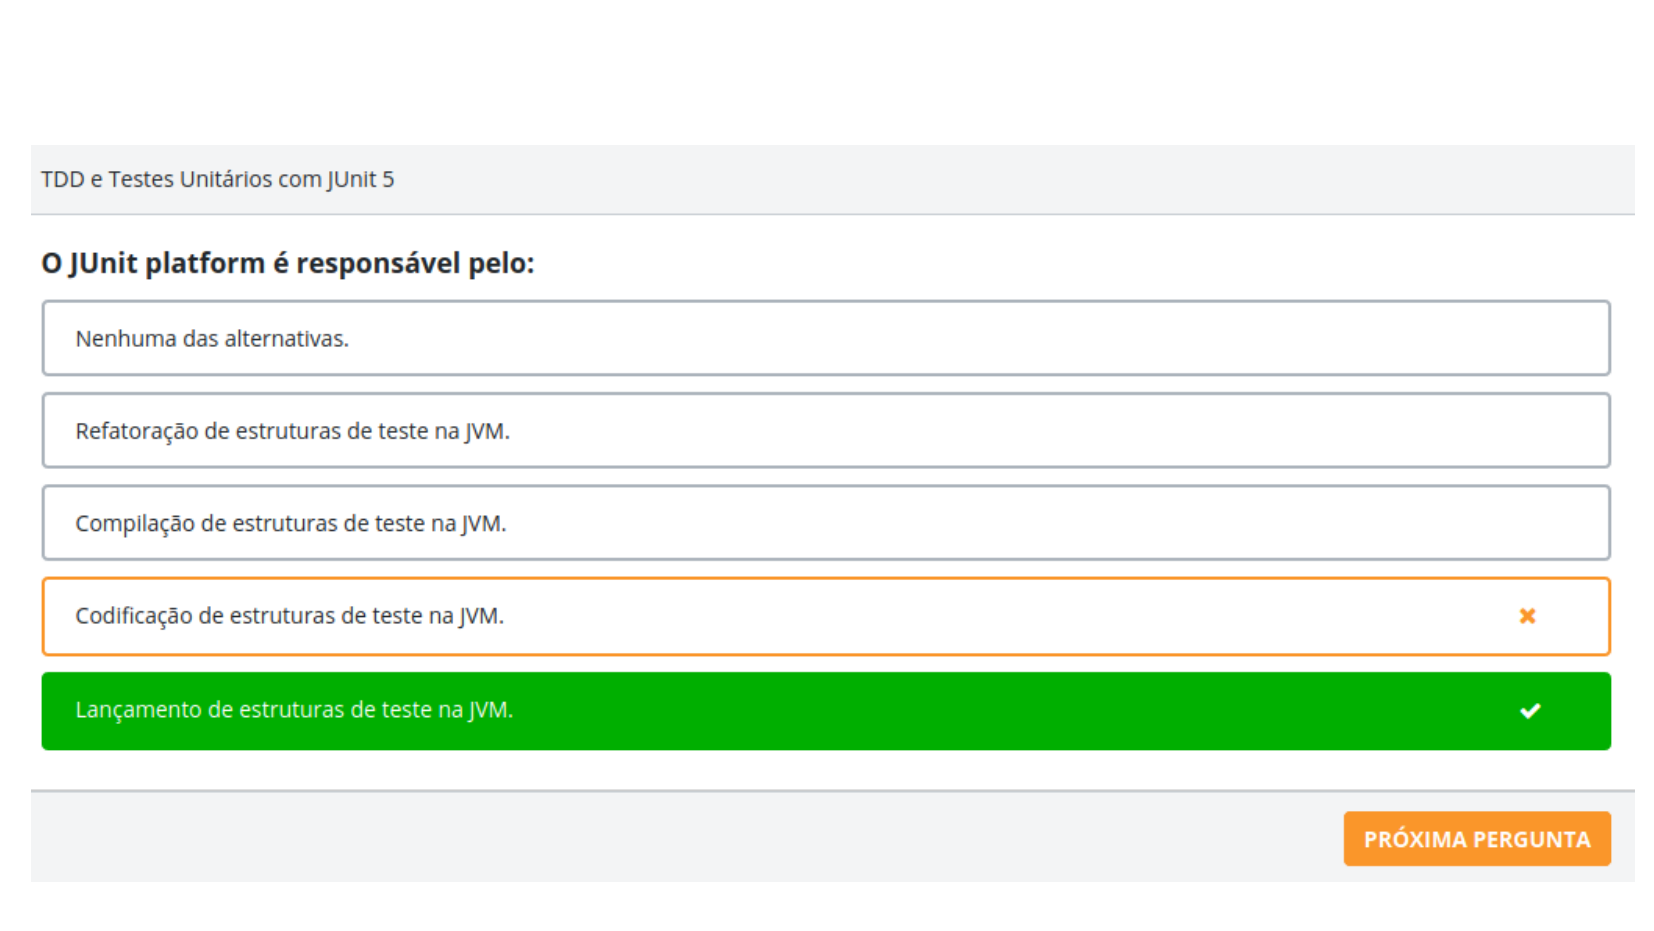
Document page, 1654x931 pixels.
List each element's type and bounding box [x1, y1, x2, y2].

picture [31, 145, 1635, 882]
